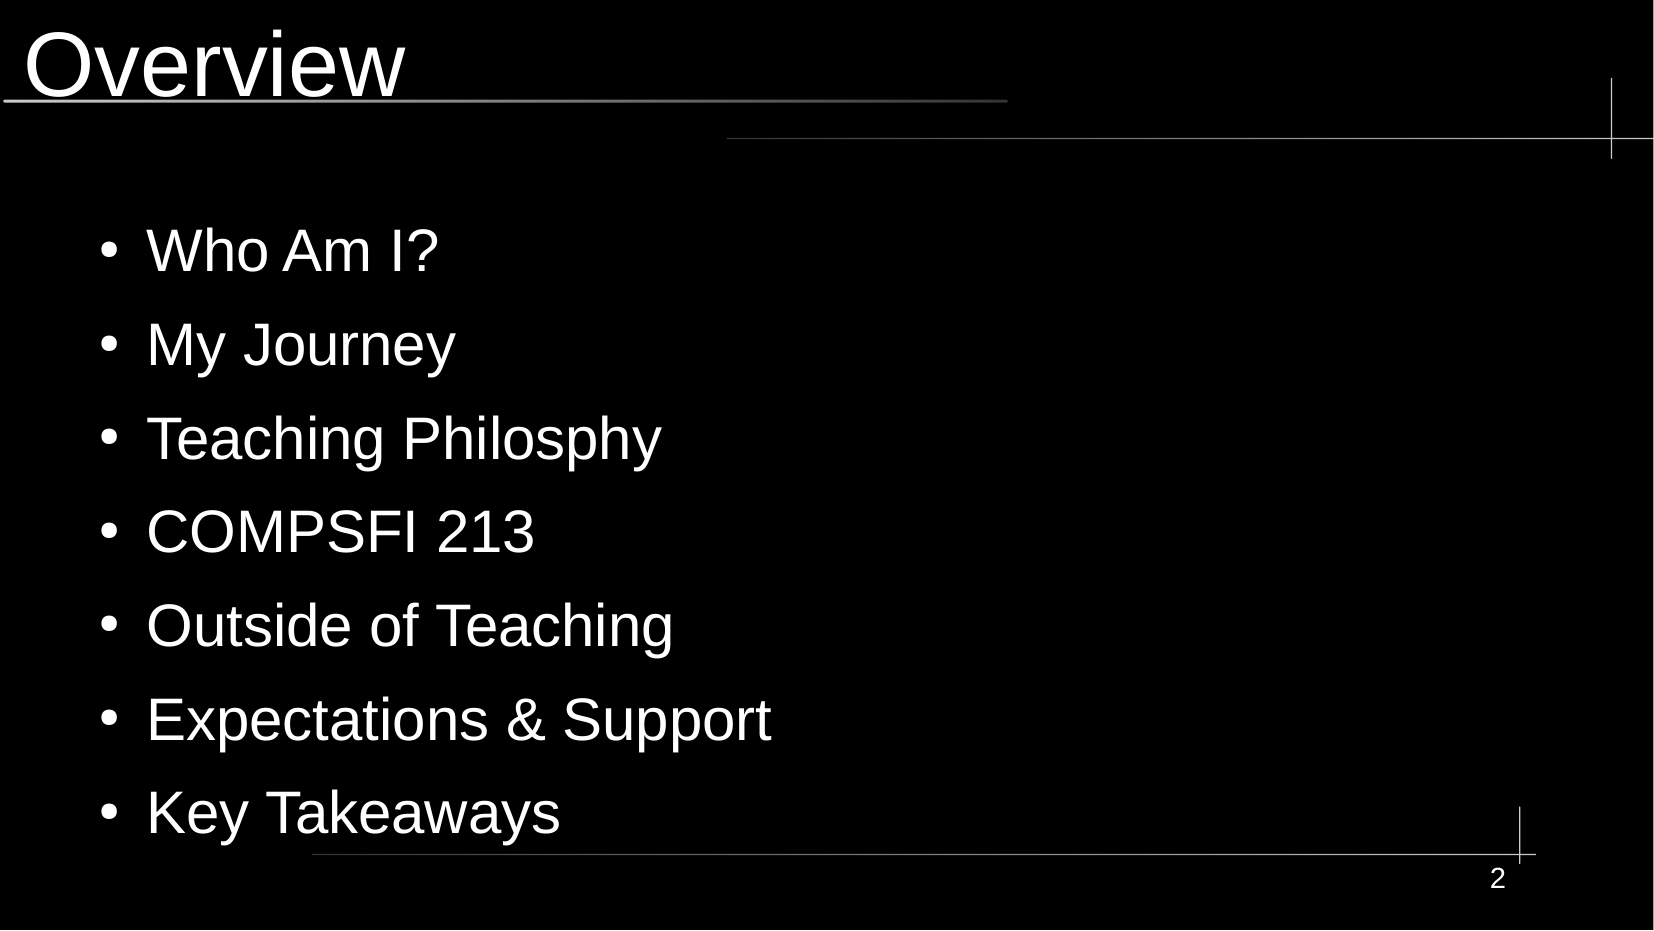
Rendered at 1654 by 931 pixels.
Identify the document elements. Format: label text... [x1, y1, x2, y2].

list Who Am I? My Journey Teaching Philosphy COMPSFI 213 Outside of Teaching Expectations & Support Key Takeaways [82, 217, 1571, 851]
title Overview [23, 11, 1589, 119]
